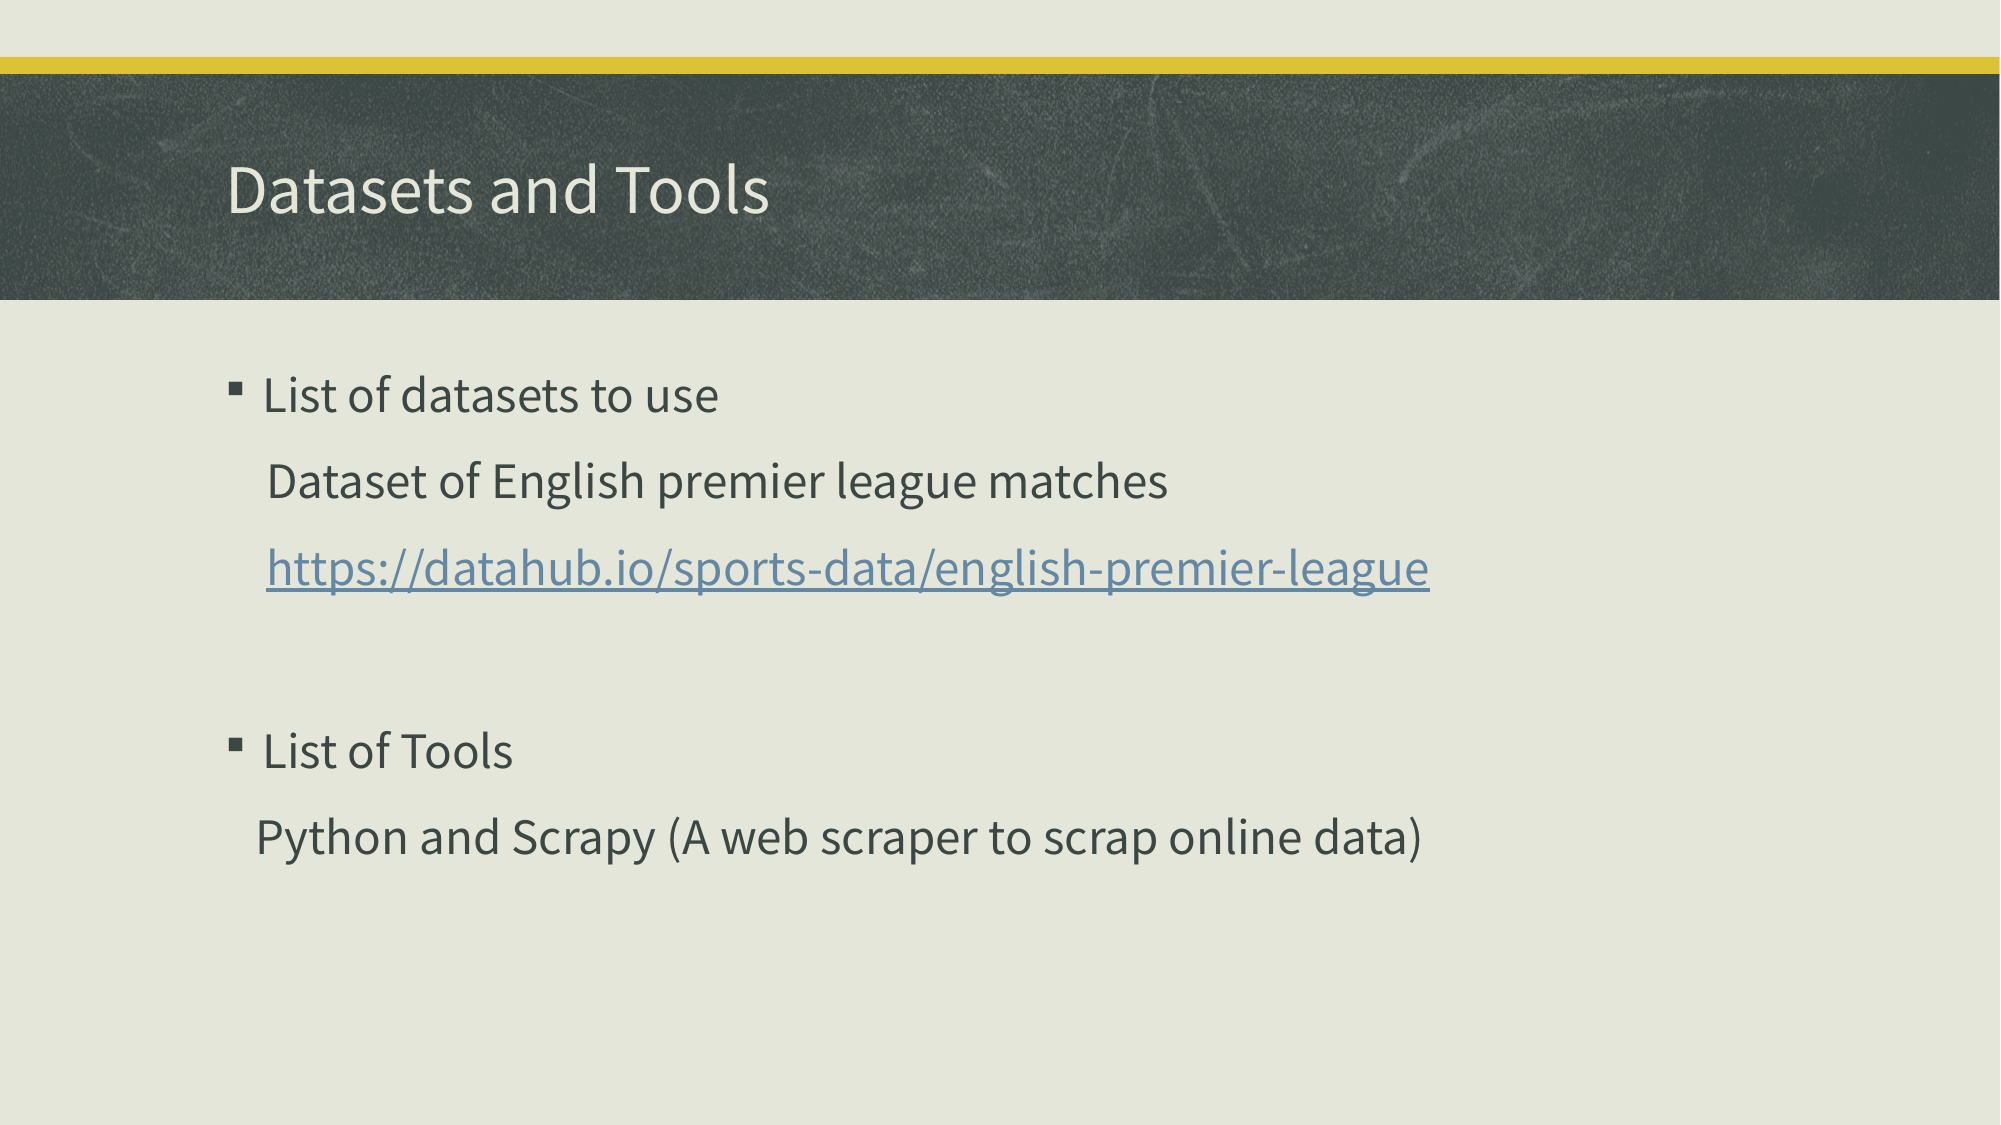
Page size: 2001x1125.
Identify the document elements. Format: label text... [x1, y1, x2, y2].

picture [0, 74, 2000, 300]
list List of datasets to use Dataset of English premier league matches https://datahub.io/sports-data/english-premier-league List of Tools Python and Scrapy (A web scraper to scrap online data) [210, 359, 1790, 1014]
title Datasets and Tools [210, 76, 1790, 300]
